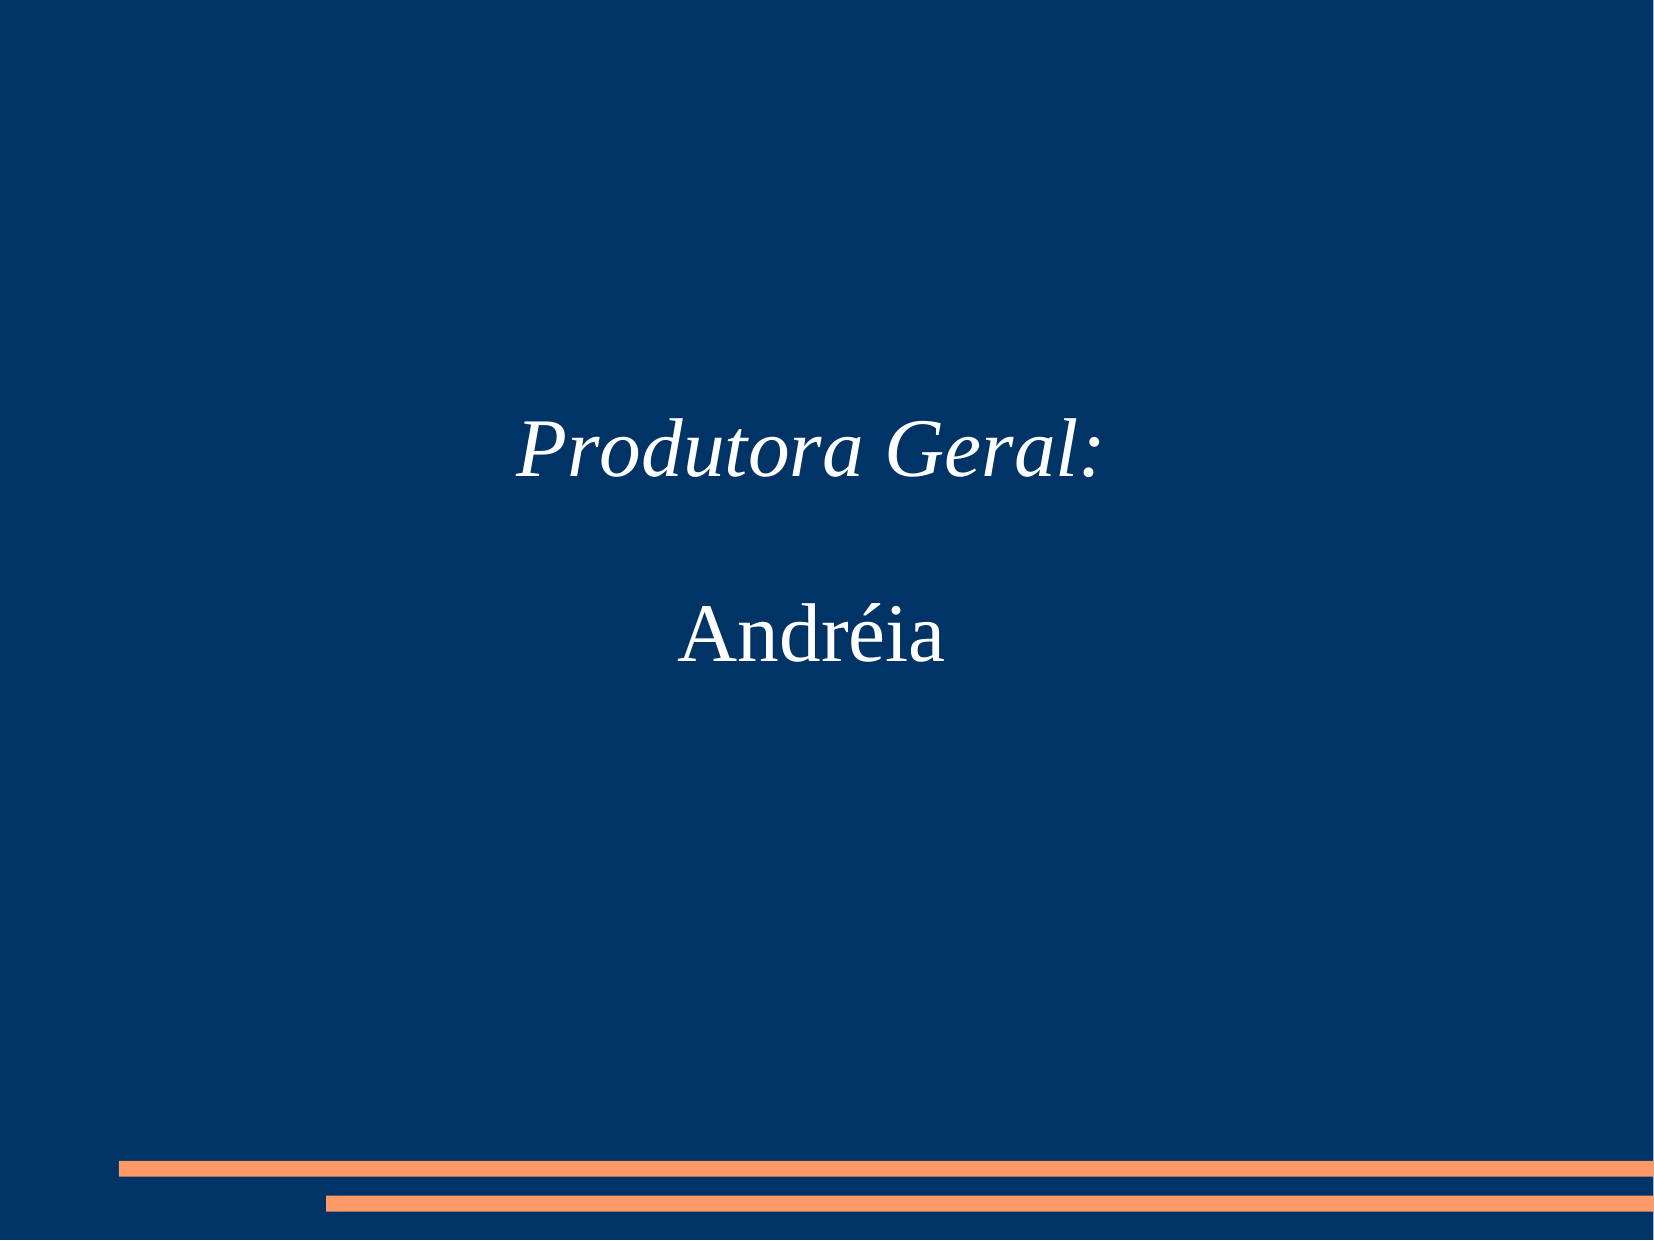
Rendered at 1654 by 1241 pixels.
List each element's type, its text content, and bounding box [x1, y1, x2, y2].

text_box Produtora Geral: Andréia [118, 402, 1506, 680]
